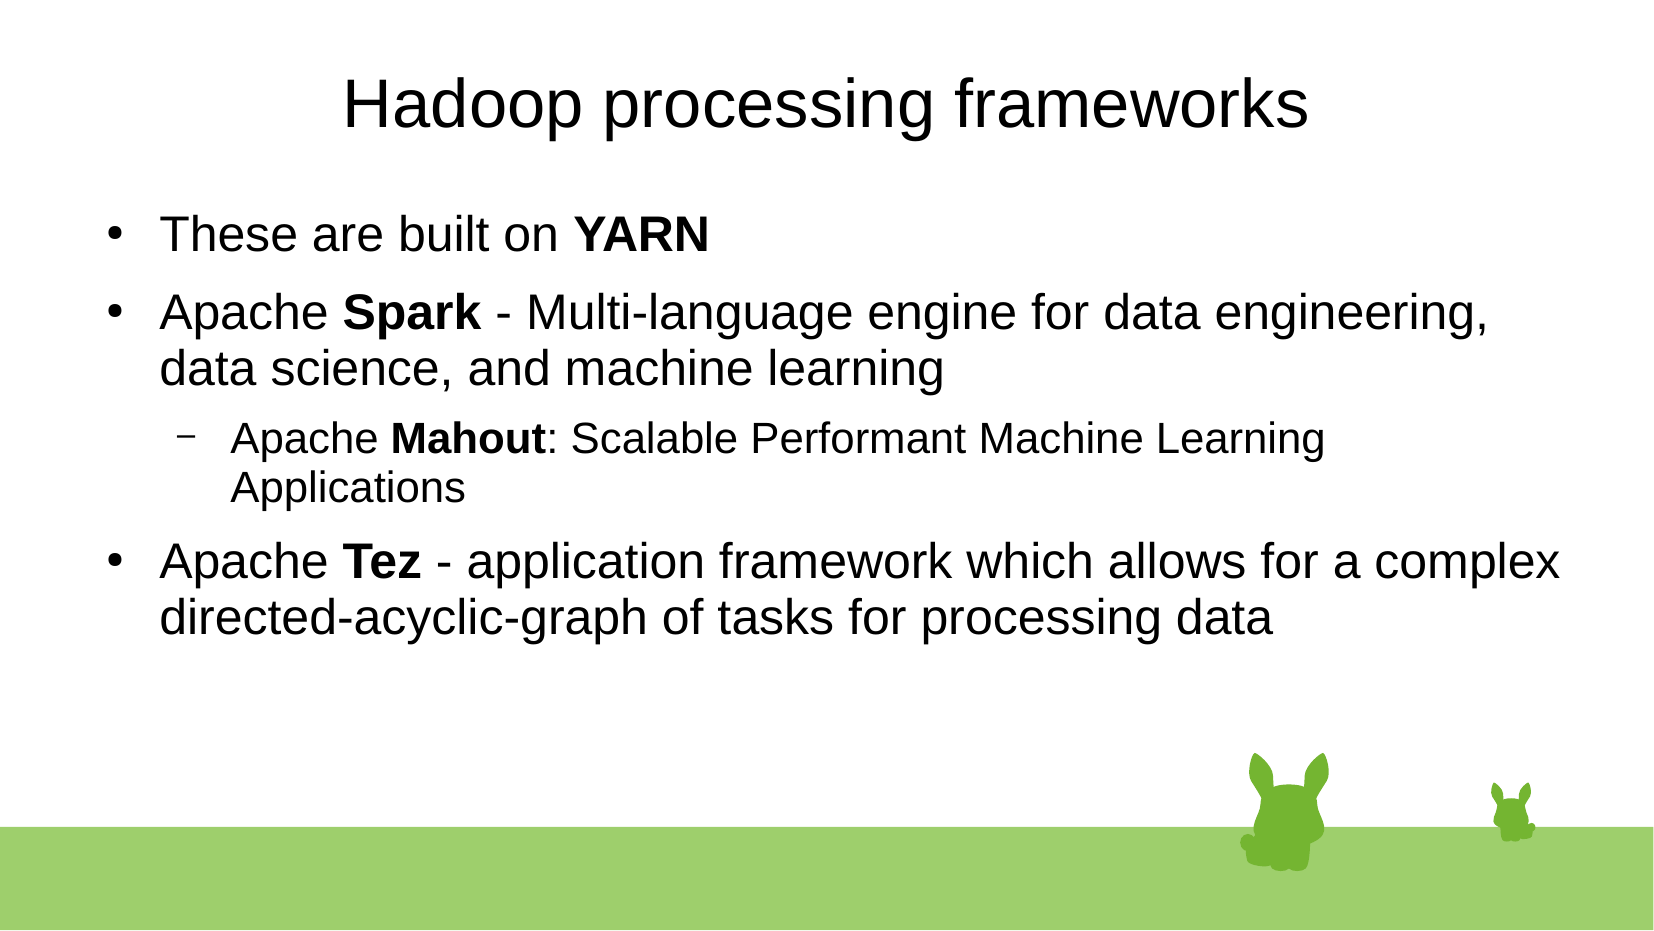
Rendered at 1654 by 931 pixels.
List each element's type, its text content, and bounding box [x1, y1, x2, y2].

title Hadoop processing frameworks [88, 29, 1565, 178]
list These are built on YARN Apache Spark - Multi-language engine for data engineering, data science, and machine learning Apache Mahout: Scalable Performant Machine Learning Applications Apache Tez - application framework which allows for a complex directed-acyclic-graph of tasks for processing data [88, 206, 1565, 739]
